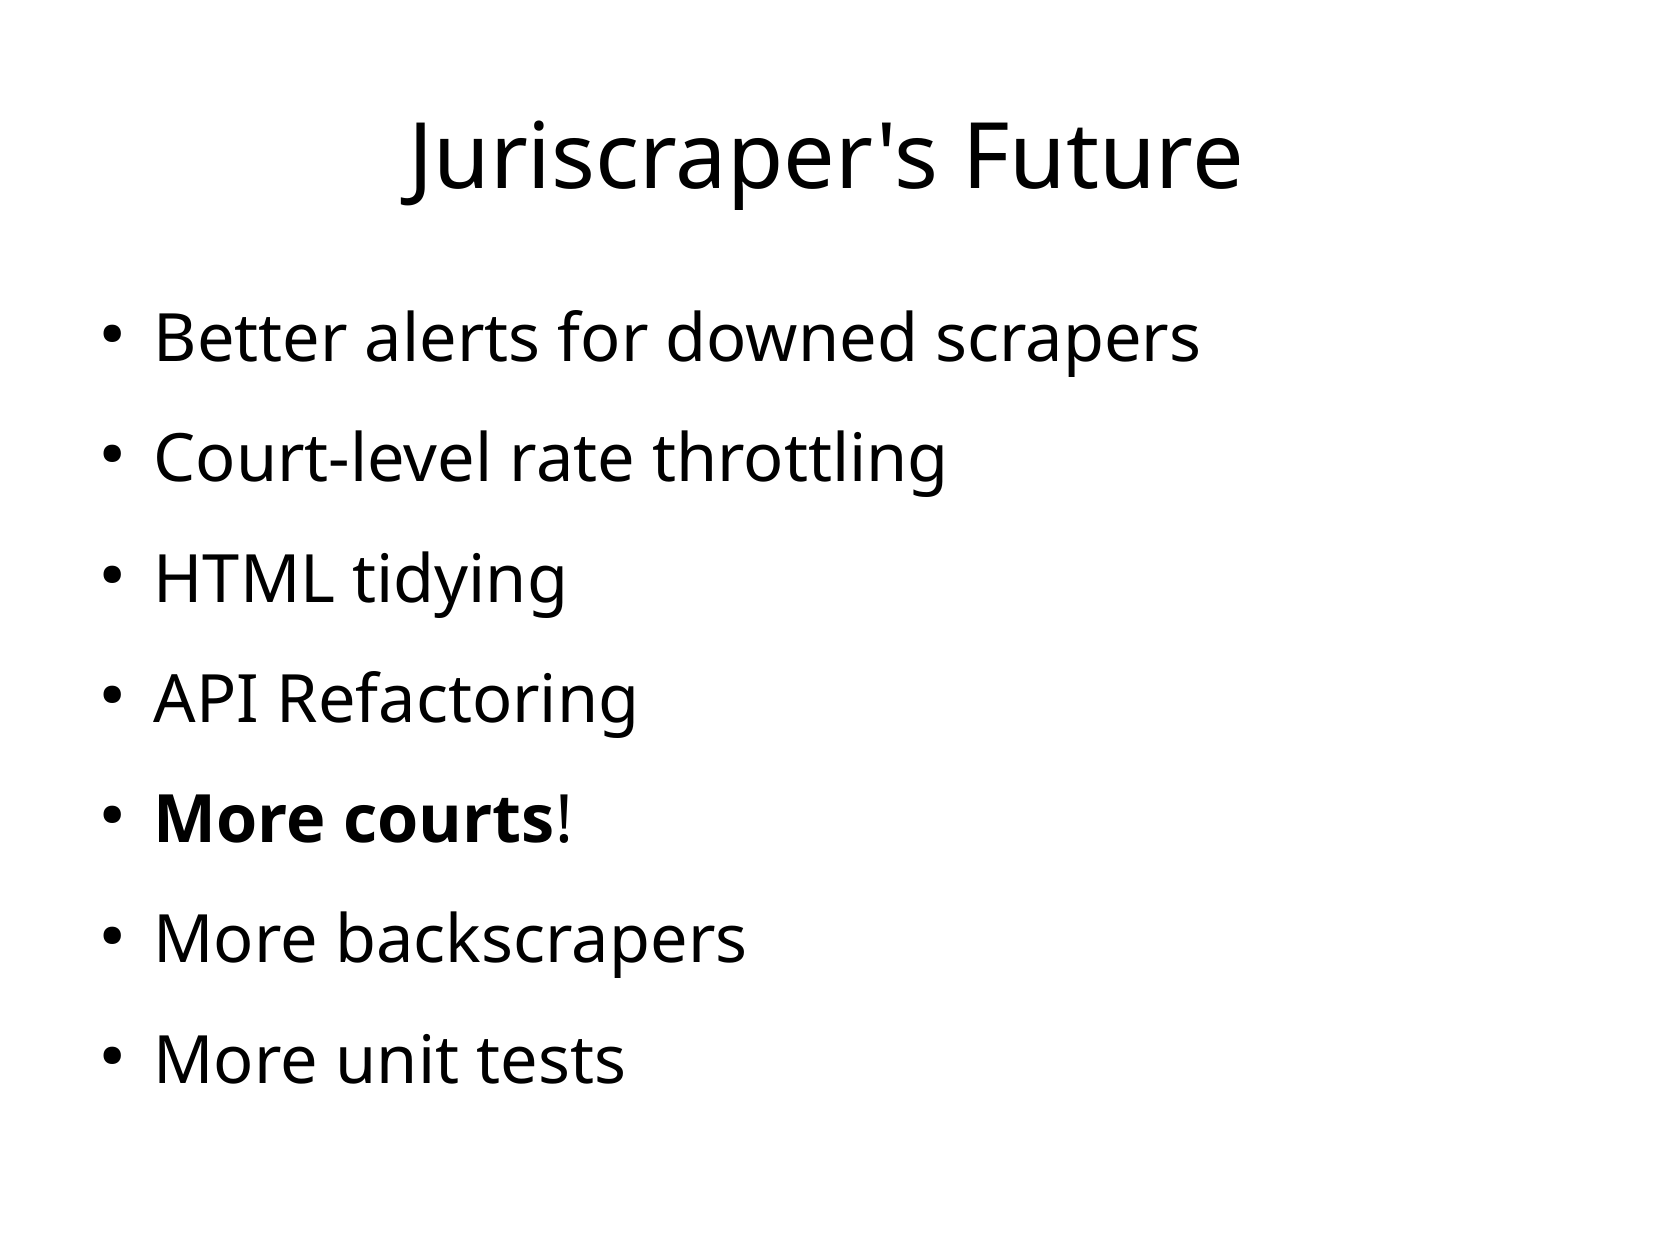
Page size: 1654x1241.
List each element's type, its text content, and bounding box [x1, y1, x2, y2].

list Better alerts for downed scrapers Court-level rate throttling HTML tidying API Refactoring More courts! More backscrapers More unit tests [82, 290, 1571, 1109]
title Juriscraper's Future [82, 56, 1571, 250]
